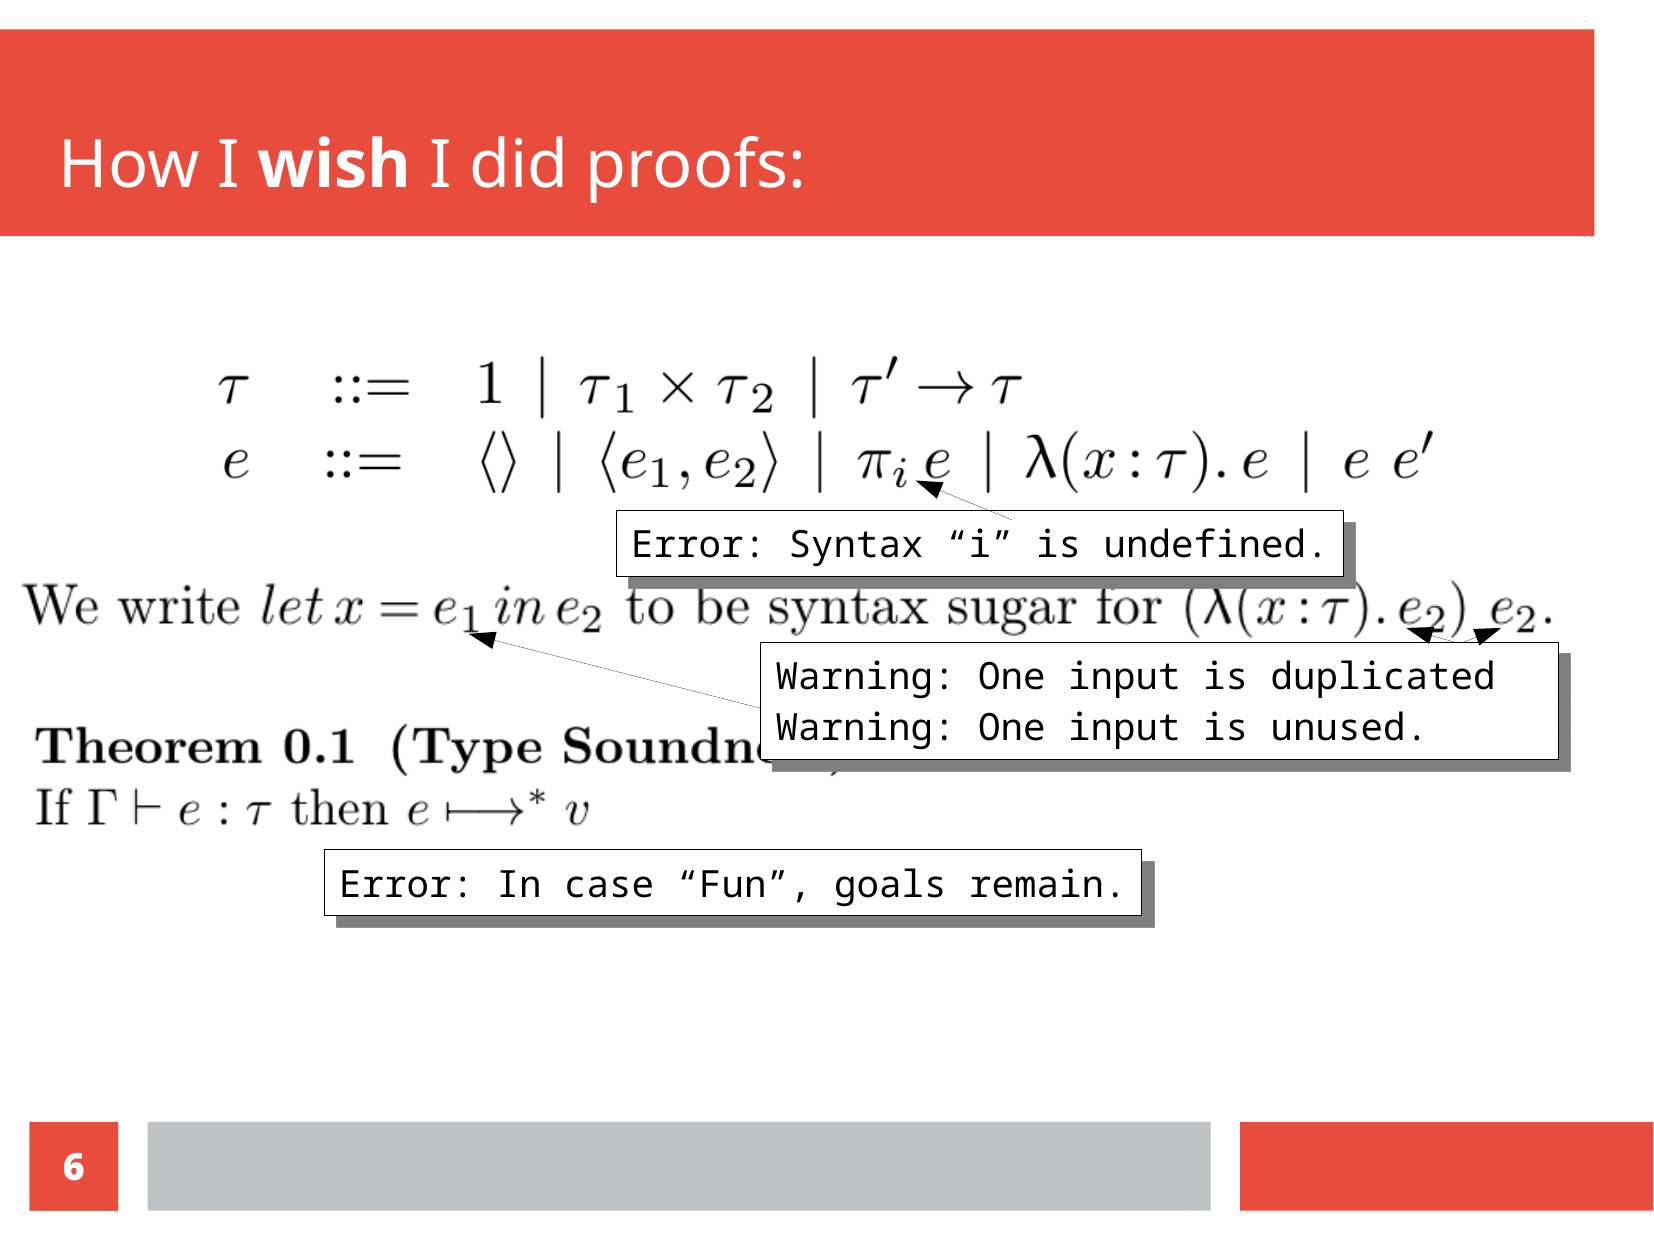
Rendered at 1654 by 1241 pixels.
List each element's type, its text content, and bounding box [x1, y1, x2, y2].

picture [210, 351, 1441, 506]
picture [1467, 638, 1477, 642]
picture [1431, 636, 1450, 642]
text_box Error: In case “Fun”, goals remain. [324, 849, 1142, 910]
title How I wish I did proofs: [59, 59, 1595, 207]
text_box Error: Syntax “i” is undefined. [616, 510, 1344, 570]
picture [15, 568, 1561, 643]
picture [26, 719, 856, 831]
text_box Warning: One input is duplicated Warning: One input is unused. [760, 642, 1559, 746]
